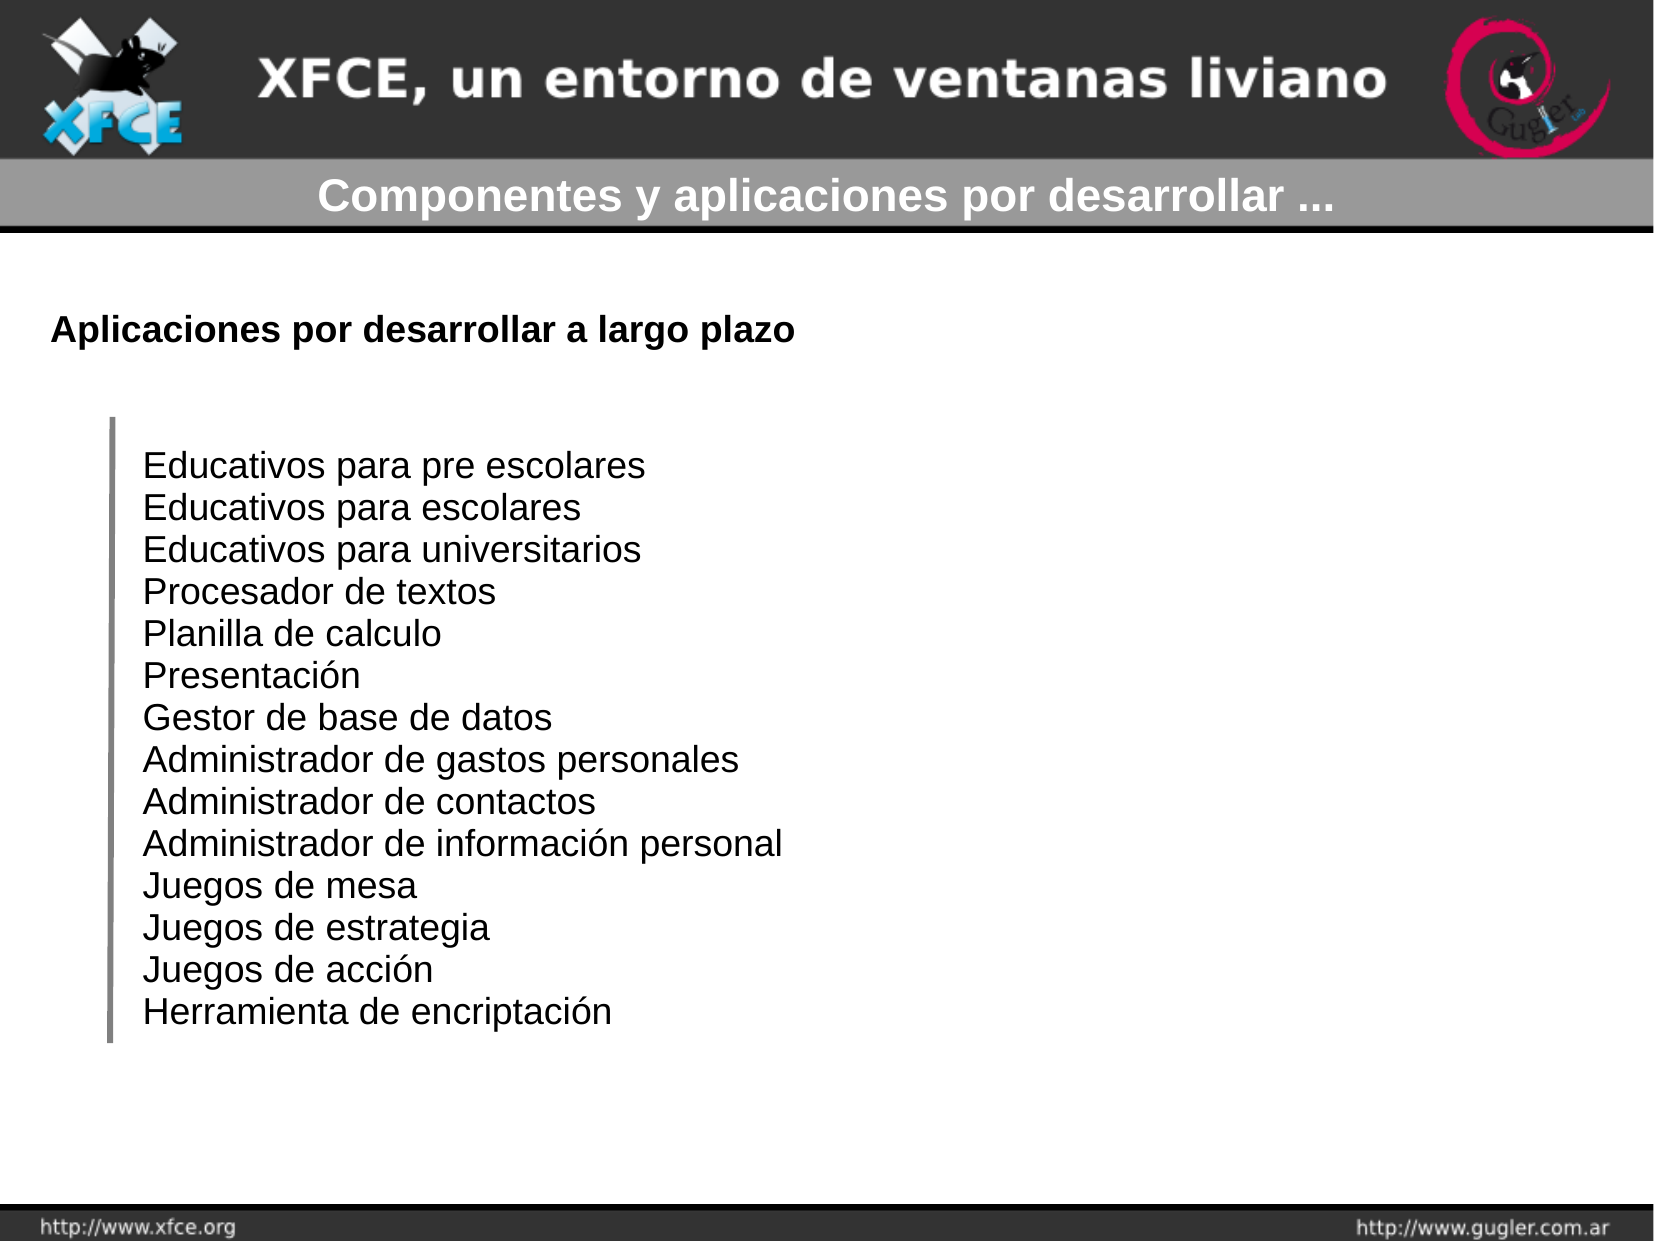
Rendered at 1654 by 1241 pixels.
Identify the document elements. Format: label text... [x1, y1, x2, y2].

text_box Componentes y aplicaciones por desarrollar ... [0, 162, 1654, 229]
text_box Educativos para pre escolares Educativos para escolares Educativos para universitarios Procesador de textos Planilla de calculo Presentación Gestor de base de datos Administrador de gastos personales Administrador de contactos Administrador de información personal Juegos de mesa Juegos de estrategia Juegos de acción Herramienta de encriptación [127, 436, 1613, 1040]
picture [0, 0, 1654, 162]
text_box Aplicaciones por desarrollar a largo plazo [35, 301, 1630, 359]
picture [0, 1204, 1654, 1241]
picture [0, 229, 1654, 234]
